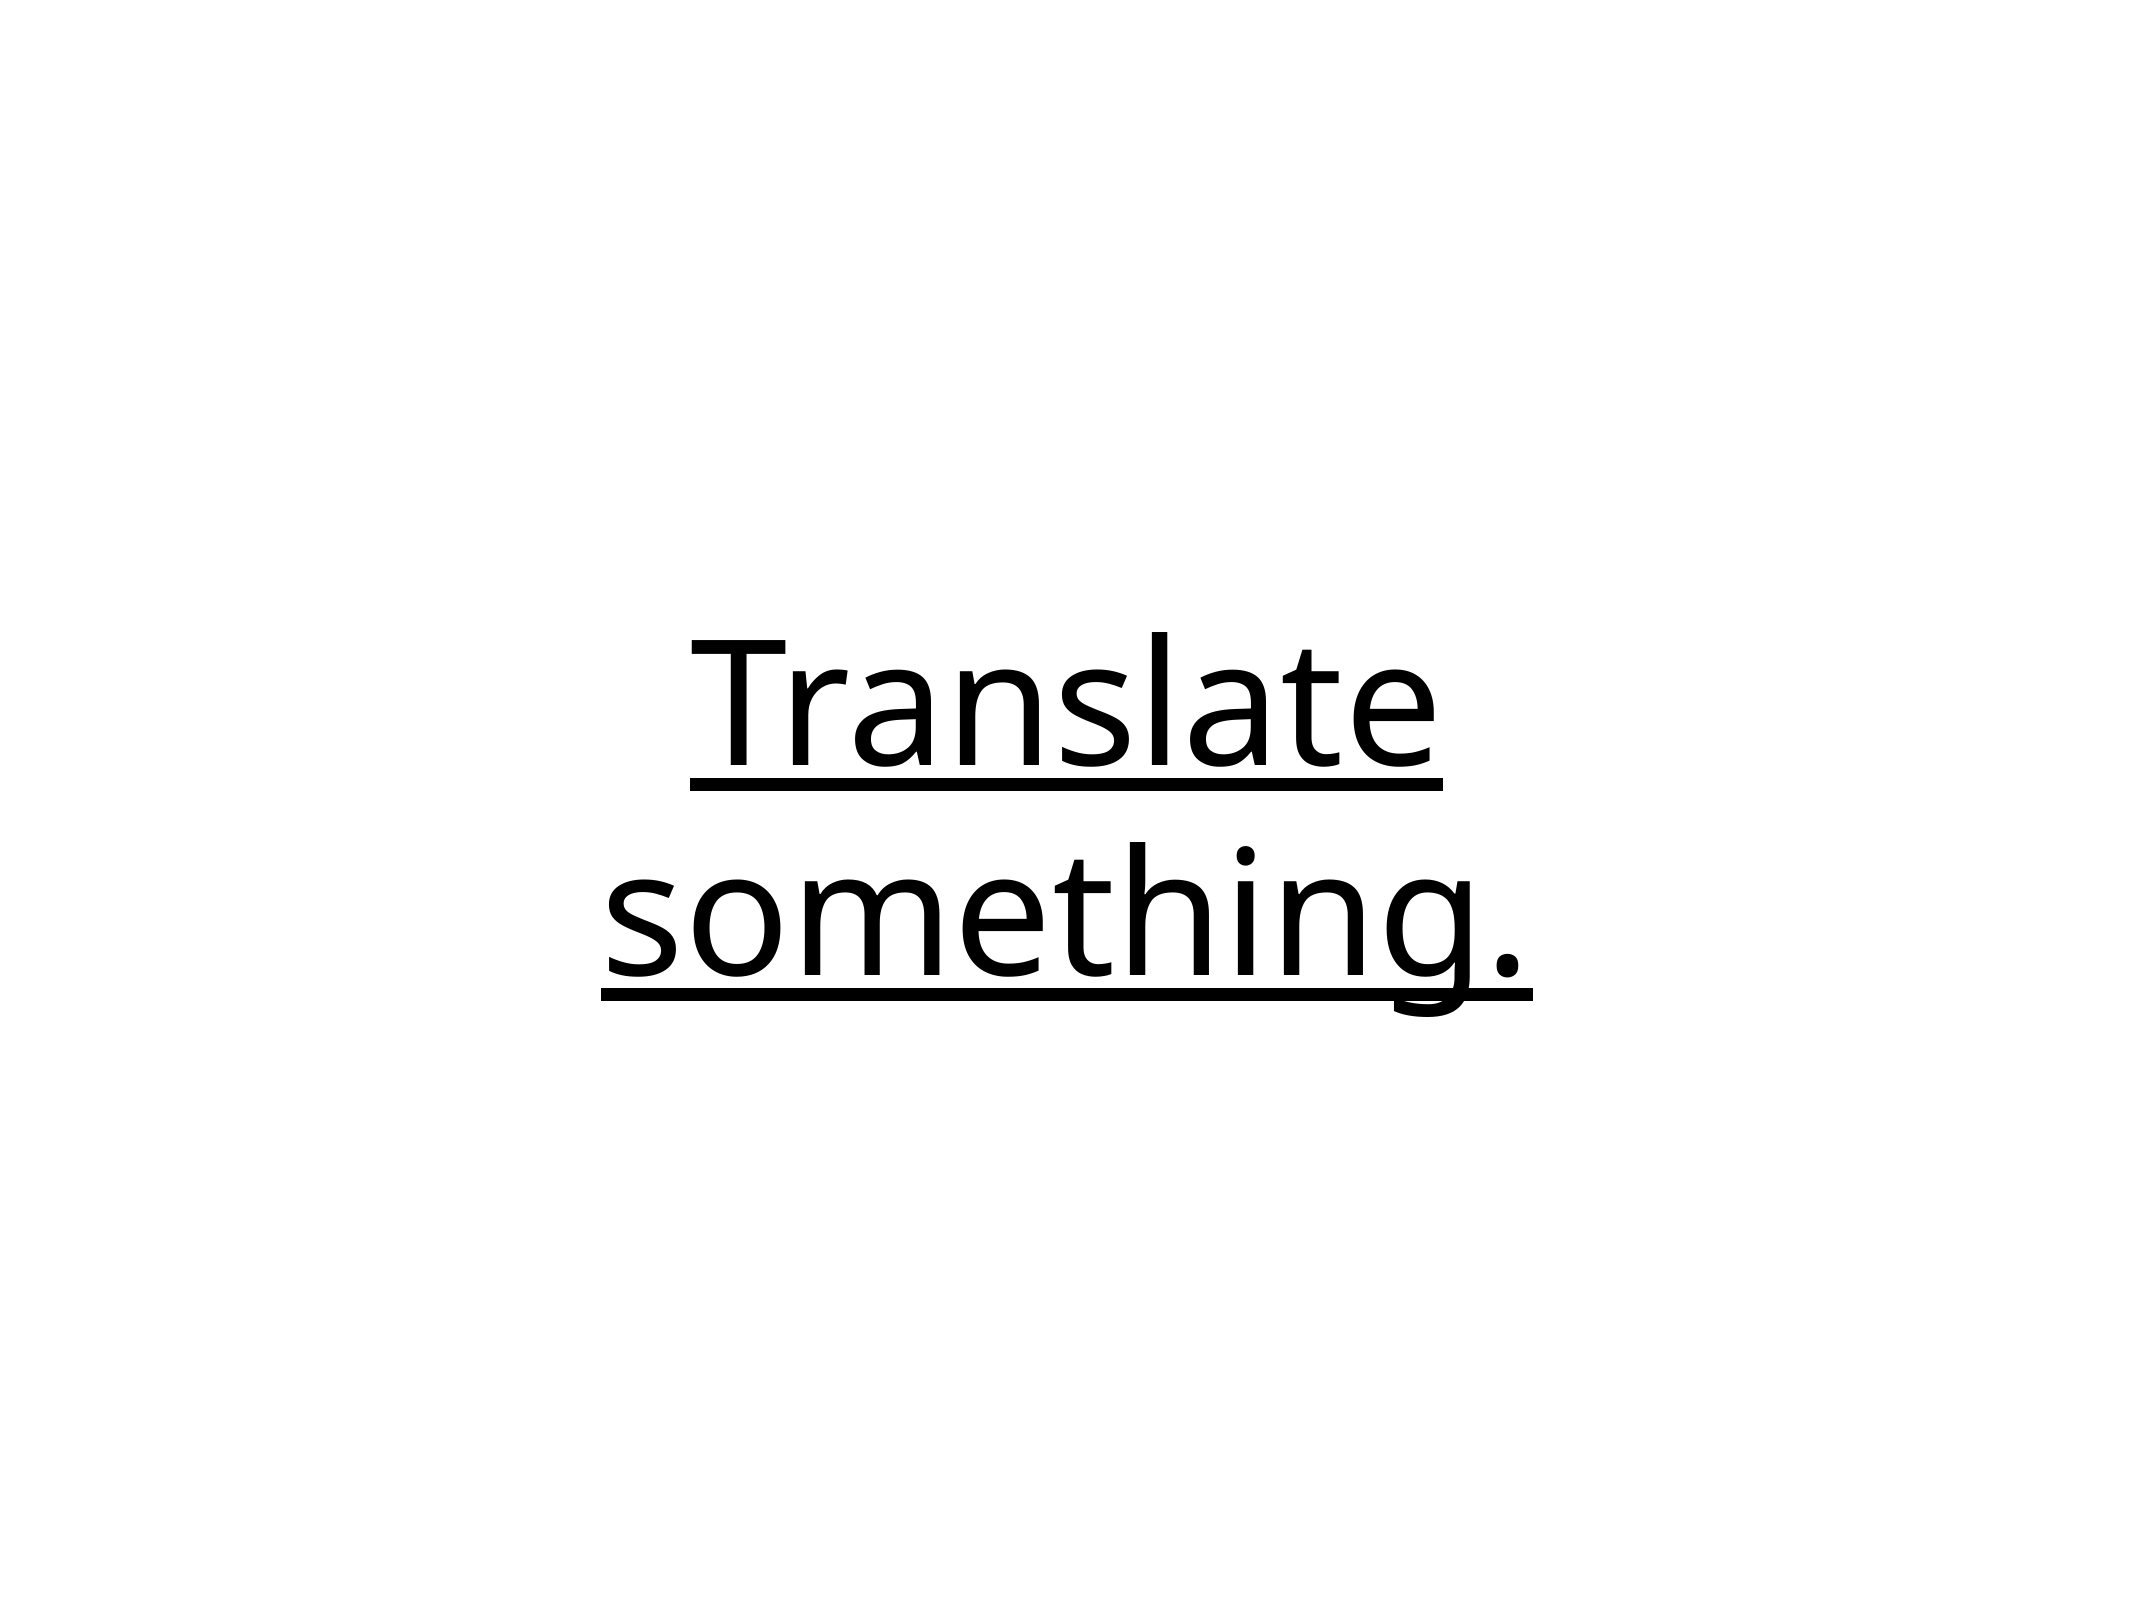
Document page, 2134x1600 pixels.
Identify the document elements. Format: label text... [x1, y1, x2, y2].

title Translate something. [208, 487, 1925, 1113]
